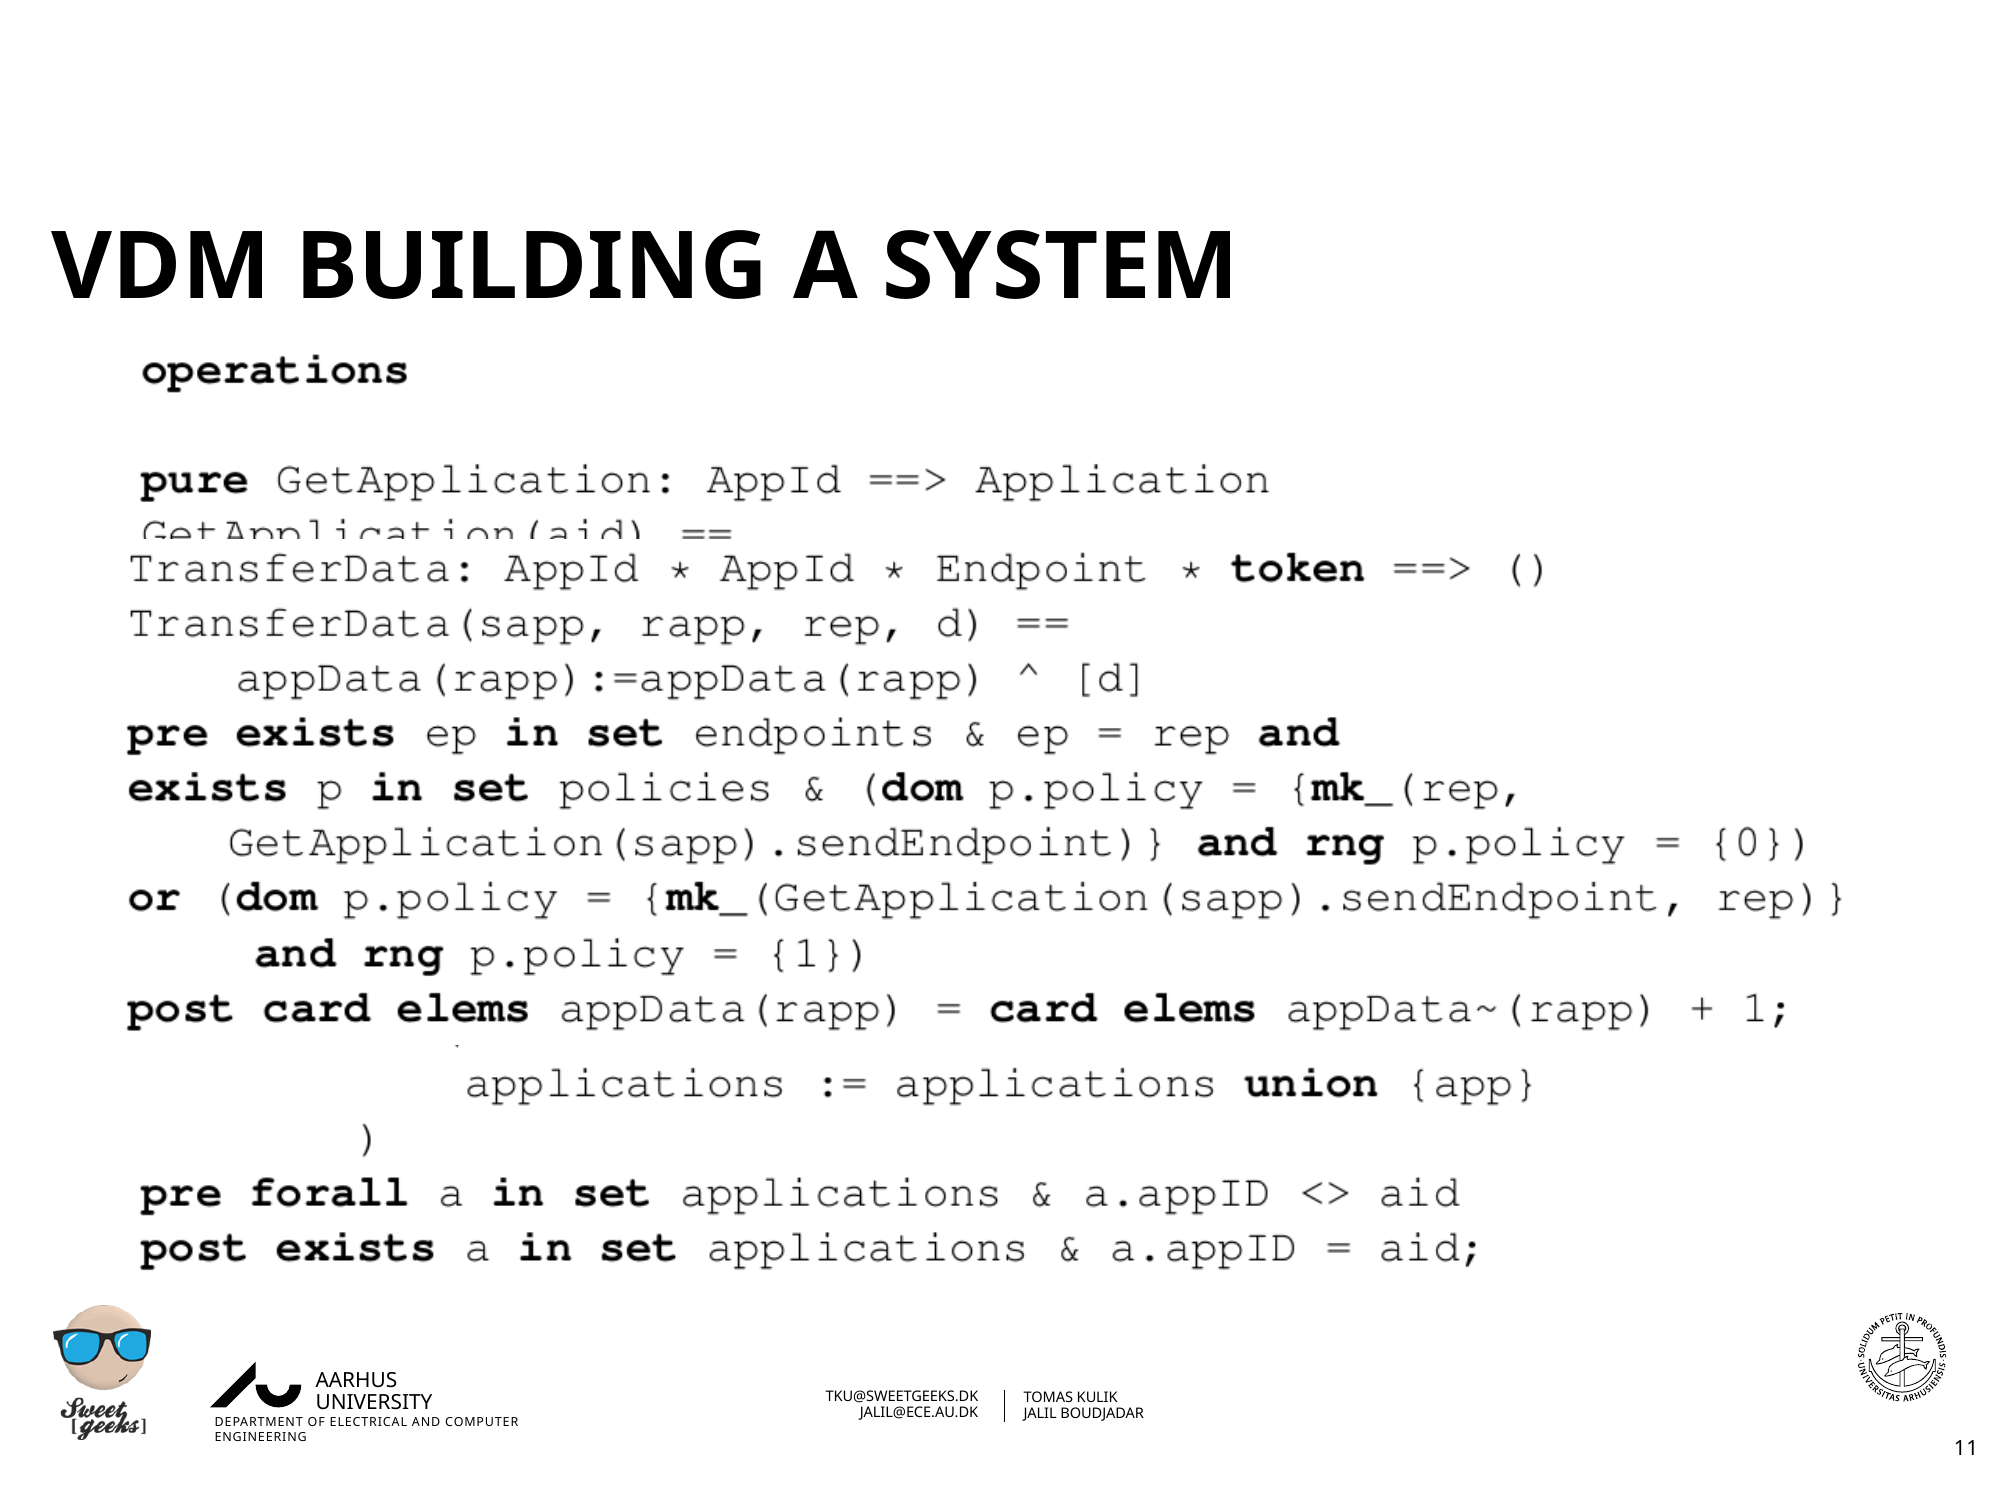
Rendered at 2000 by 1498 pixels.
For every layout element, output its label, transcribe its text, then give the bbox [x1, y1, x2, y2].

slide_number <number> [1937, 1437, 1979, 1463]
text_box Vdm building a system [51, 32, 1948, 319]
picture [53, 1305, 151, 1440]
picture [120, 344, 1853, 1292]
